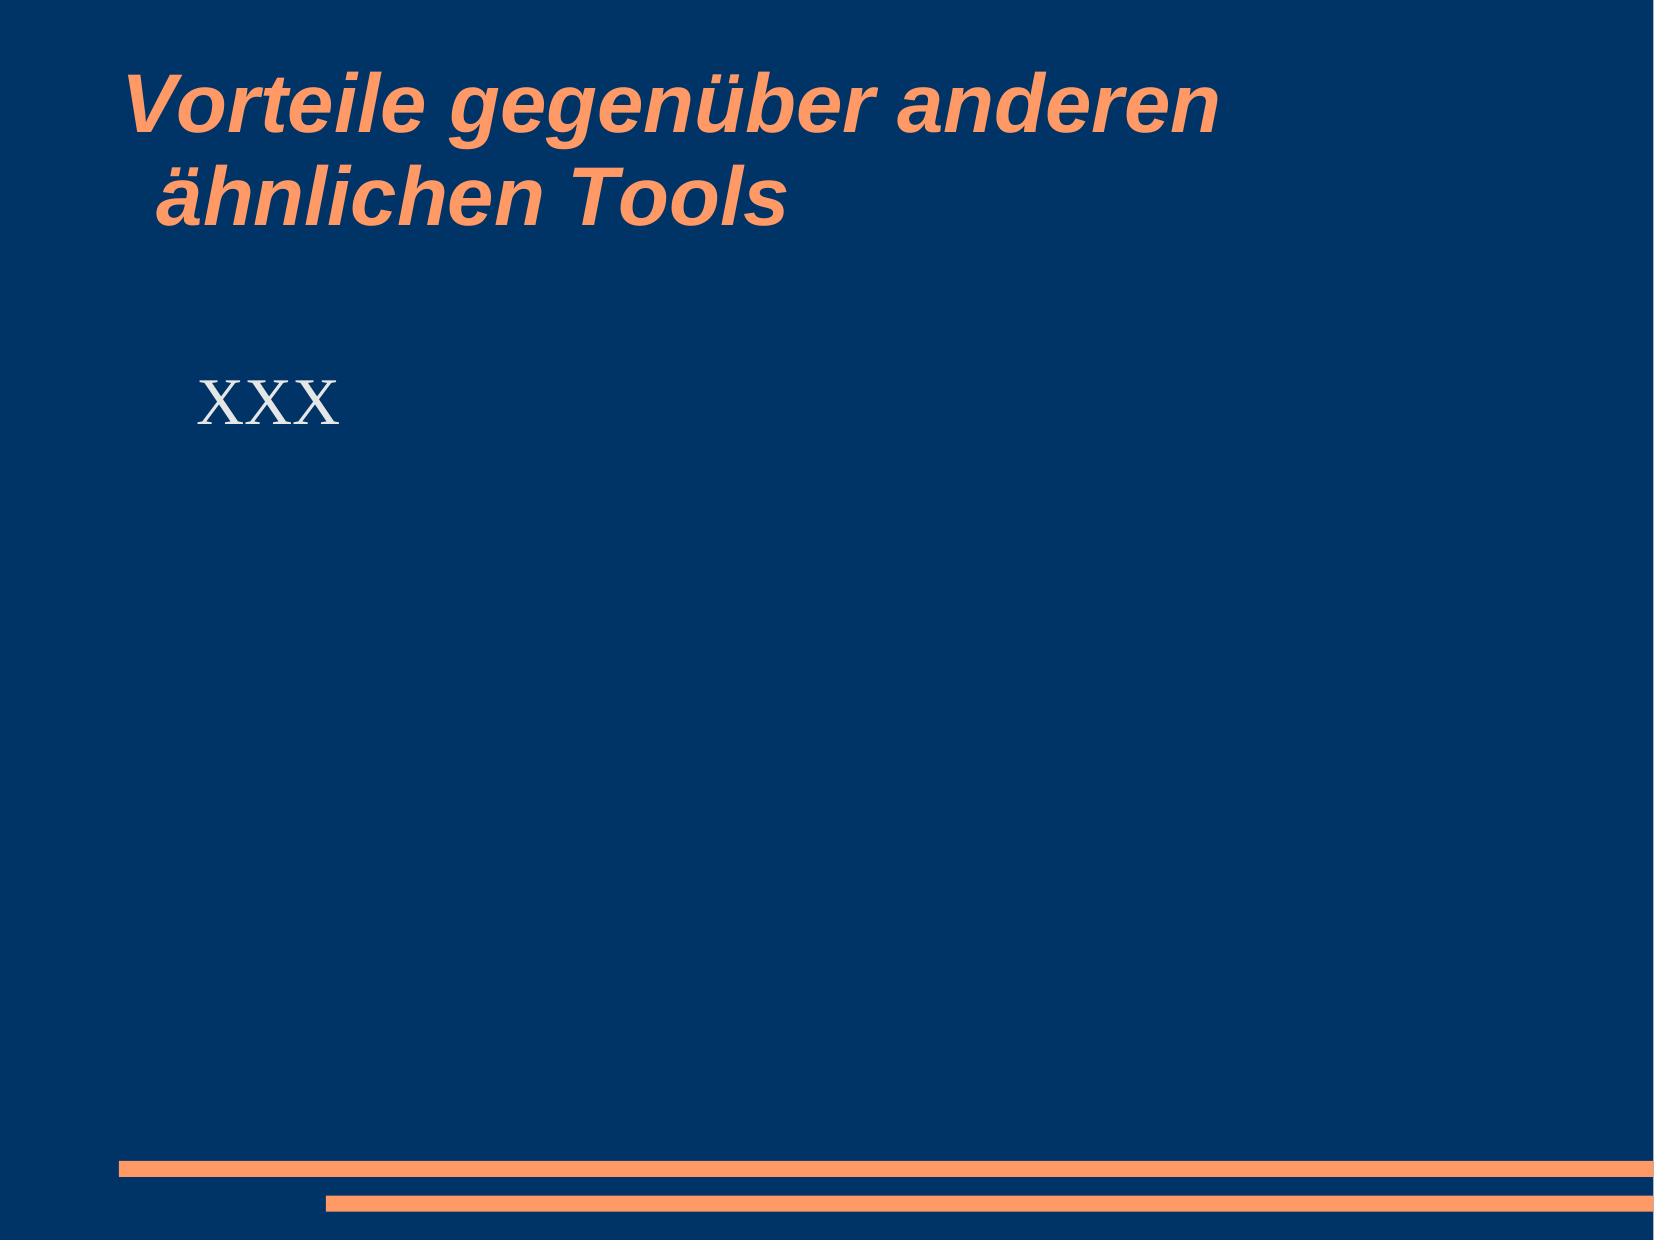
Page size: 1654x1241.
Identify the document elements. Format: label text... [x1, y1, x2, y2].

list XXX [178, 364, 1570, 1147]
title Vorteile gegenüber anderen ähnlichen Tools [121, 46, 1534, 254]
